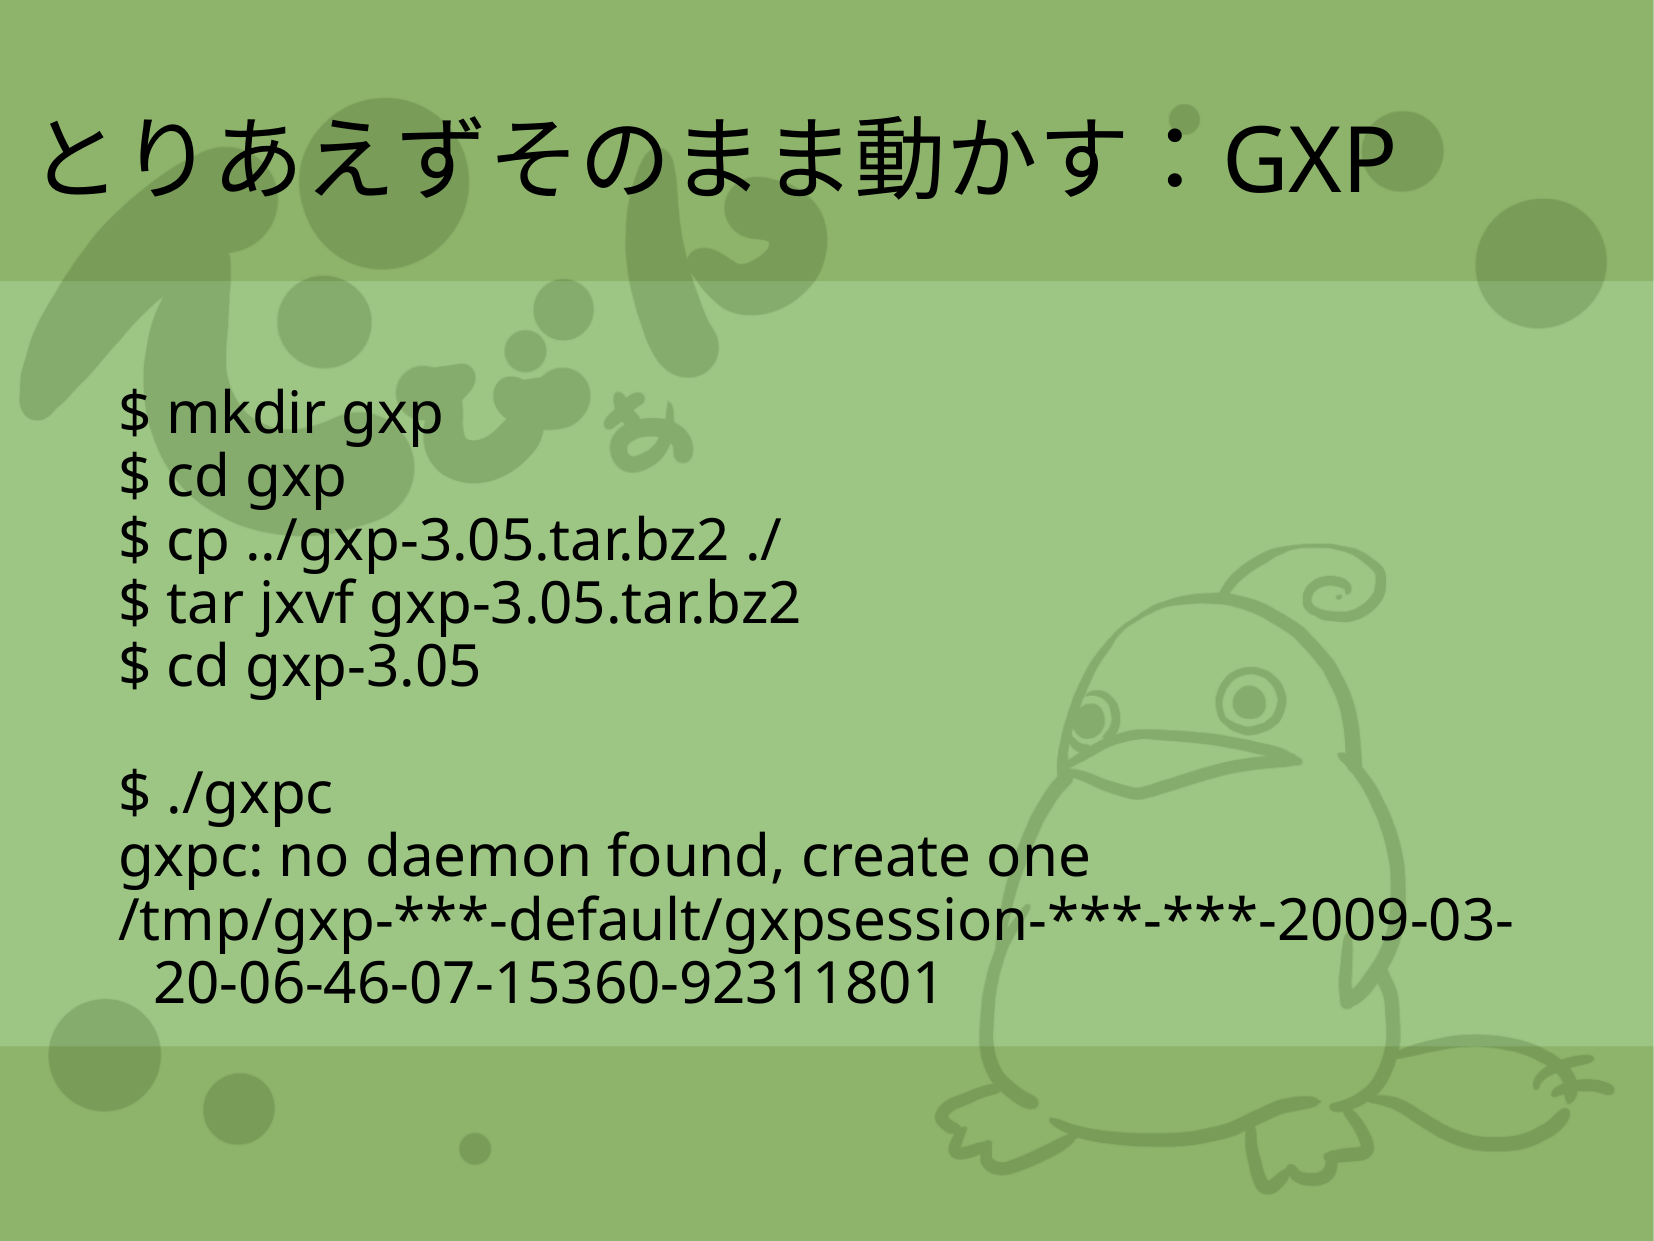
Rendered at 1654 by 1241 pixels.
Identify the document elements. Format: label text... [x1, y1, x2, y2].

title とりあえずそのまま動かす：GXP [29, 49, 1625, 257]
picture [0, 0, 1654, 1241]
subtitle $ mkdir gxp $ cd gxp $ cp ../gxp-3.05.tar.bz2 ./ $ tar jxvf gxp-3.05.tar.bz2 $ cd gxp-3.05 $ ./gxpc gxpc: no daemon found, create one /tmp/gxp-***-default/gxpsession-***-***-2009-03-20-06-46-07-15360-92311801 [82, 297, 1571, 1102]
